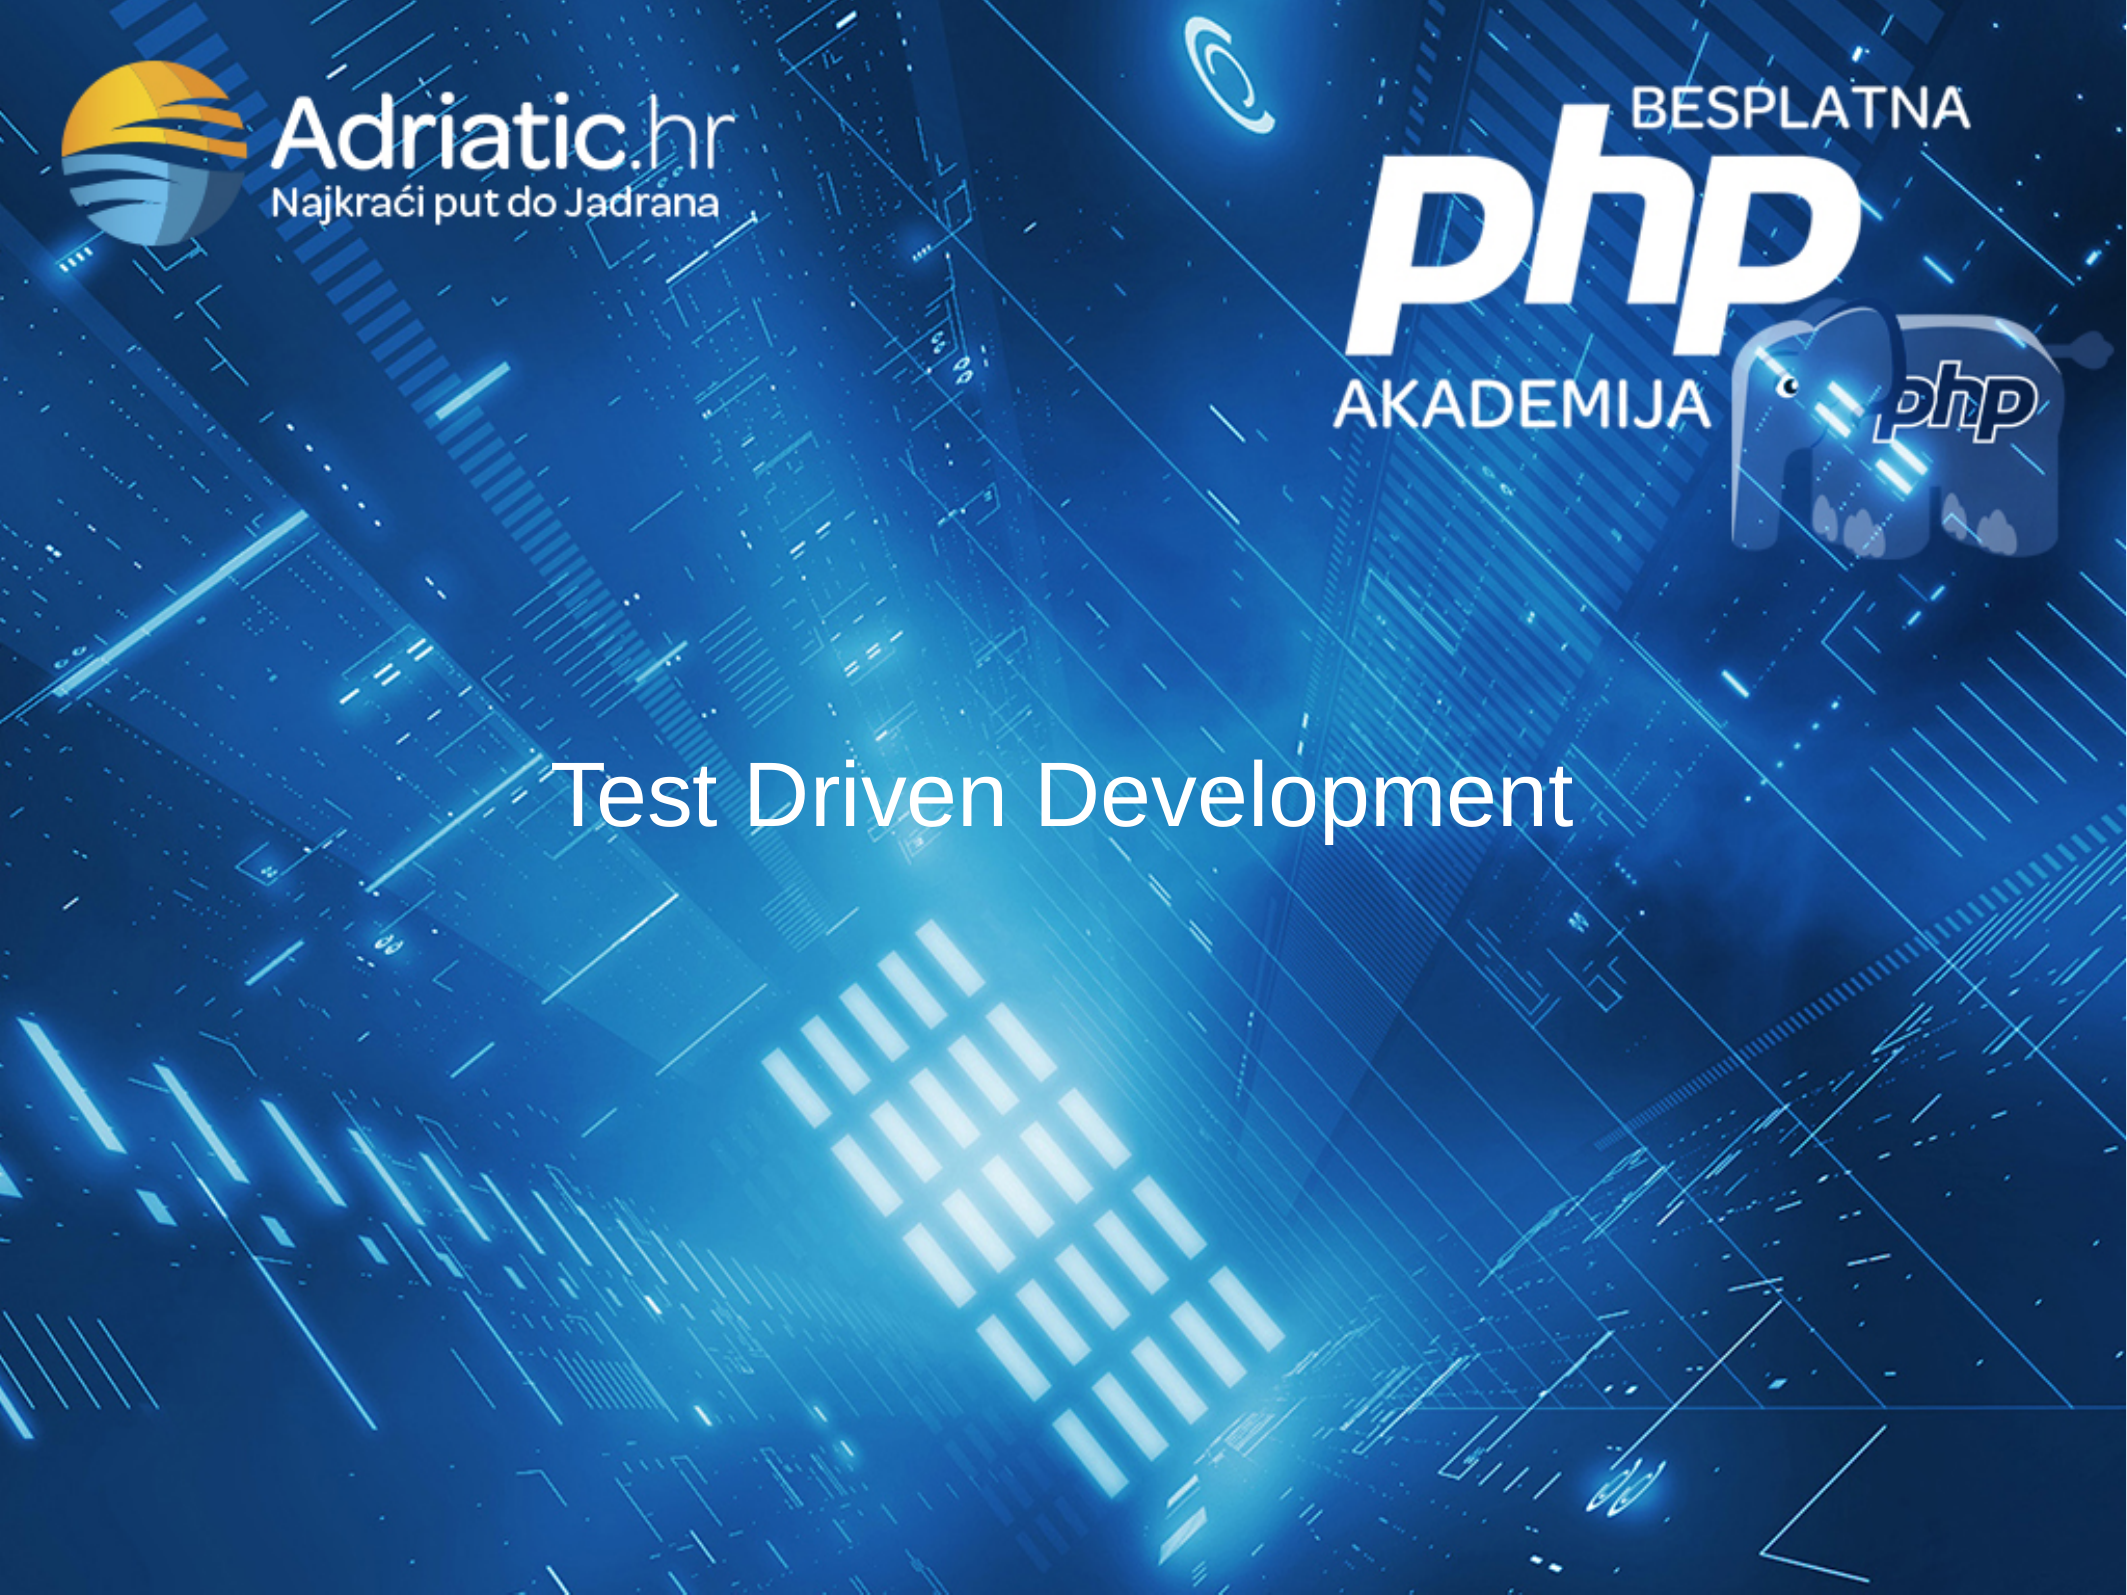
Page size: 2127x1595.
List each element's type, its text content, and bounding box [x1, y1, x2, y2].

picture [0, 0, 2127, 1595]
title Test Driven Development [106, 661, 2020, 928]
